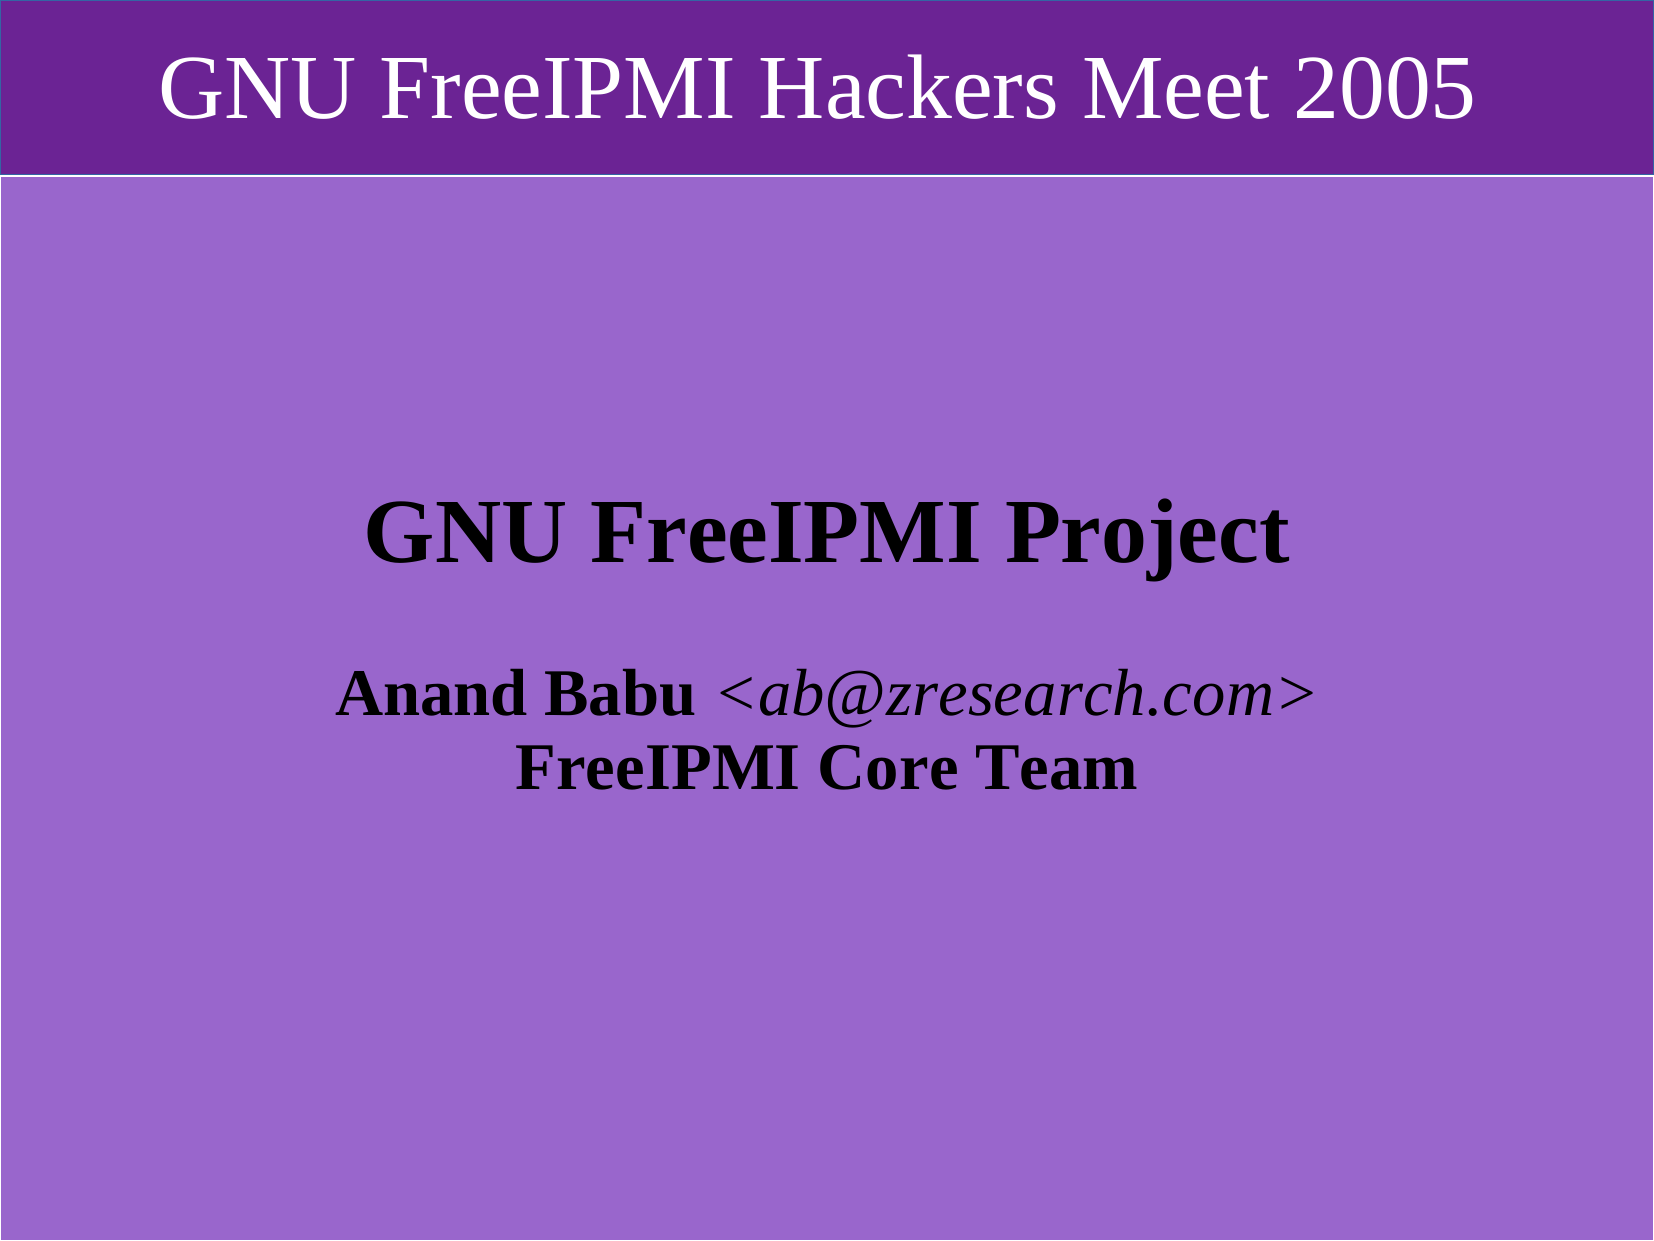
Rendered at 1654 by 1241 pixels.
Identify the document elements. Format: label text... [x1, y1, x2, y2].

title GNU FreeIPMI Hackers Meet 2005 [112, 0, 1525, 175]
subtitle GNU FreeIPMI Project Anand Babu <ab@zresearch.com> FreeIPMI Core Team [121, 288, 1534, 1071]
